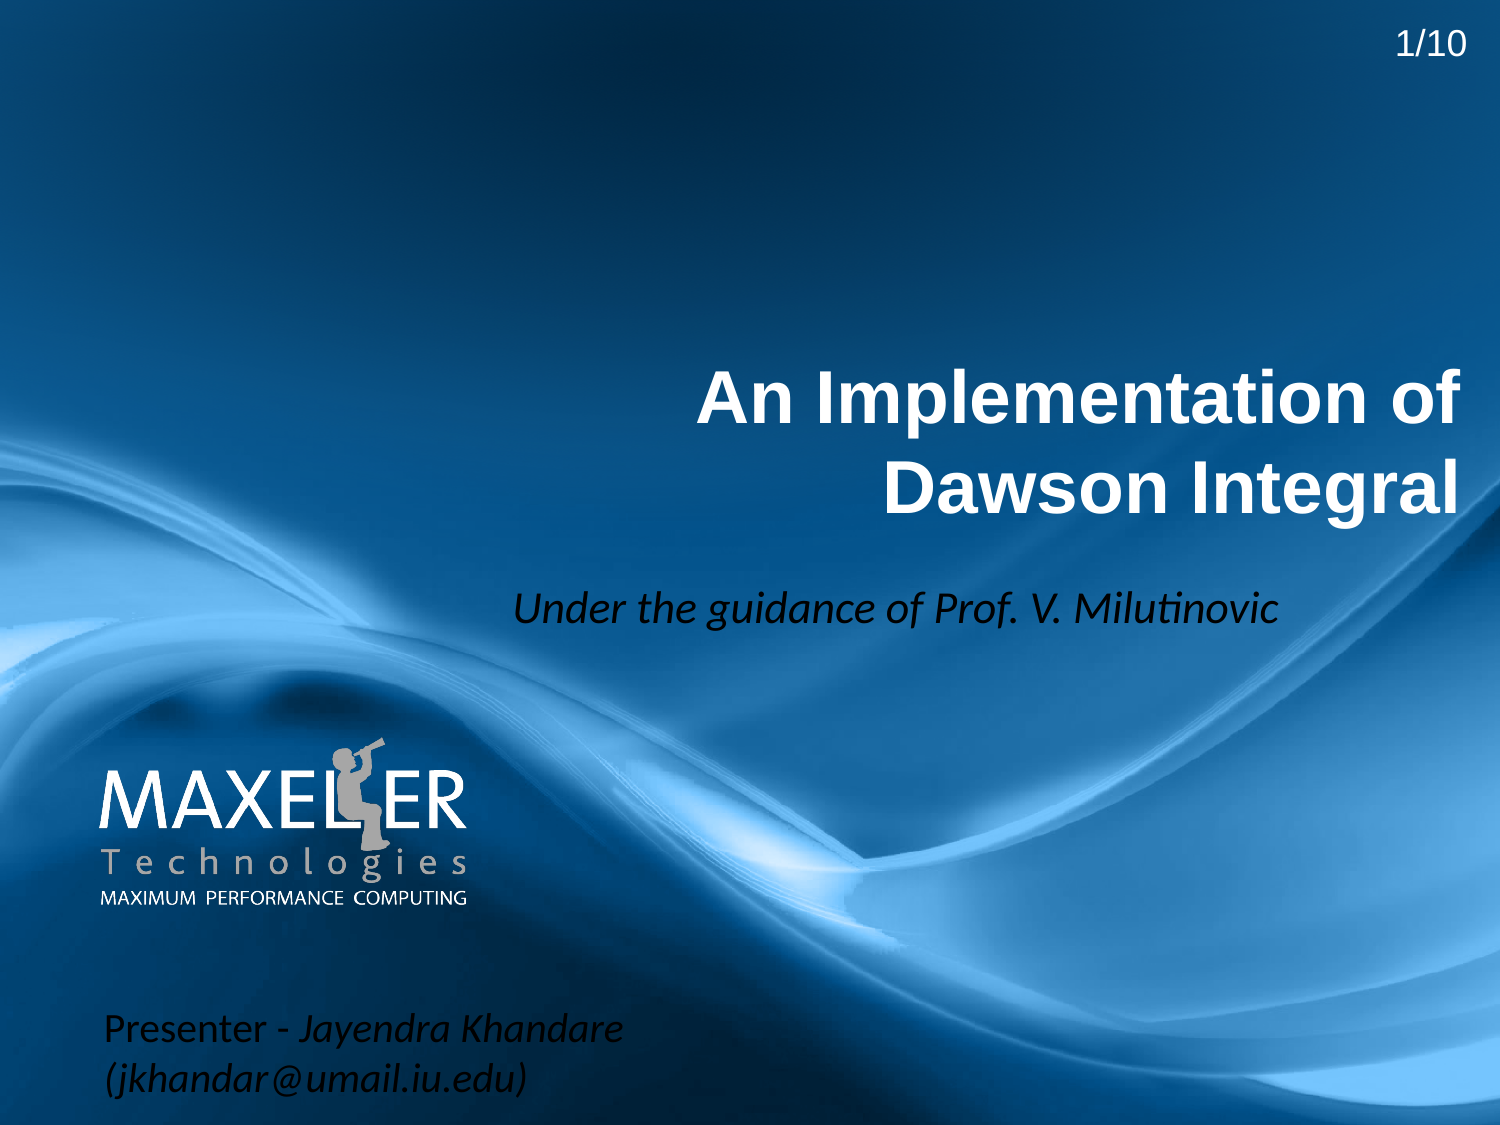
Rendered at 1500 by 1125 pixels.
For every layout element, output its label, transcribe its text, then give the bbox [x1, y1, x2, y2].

text_box Under the guidance of Prof. V. Milutinovic [497, 570, 1500, 677]
text_box 1/10 [1380, 15, 1486, 72]
picture [0, 0, 1500, 1125]
text_box Presenter - Jayendra Khandare (jkhandar@umail.iu.edu) [89, 993, 1305, 1080]
text_box An Implementation of Dawson Integral [242, 267, 1477, 610]
